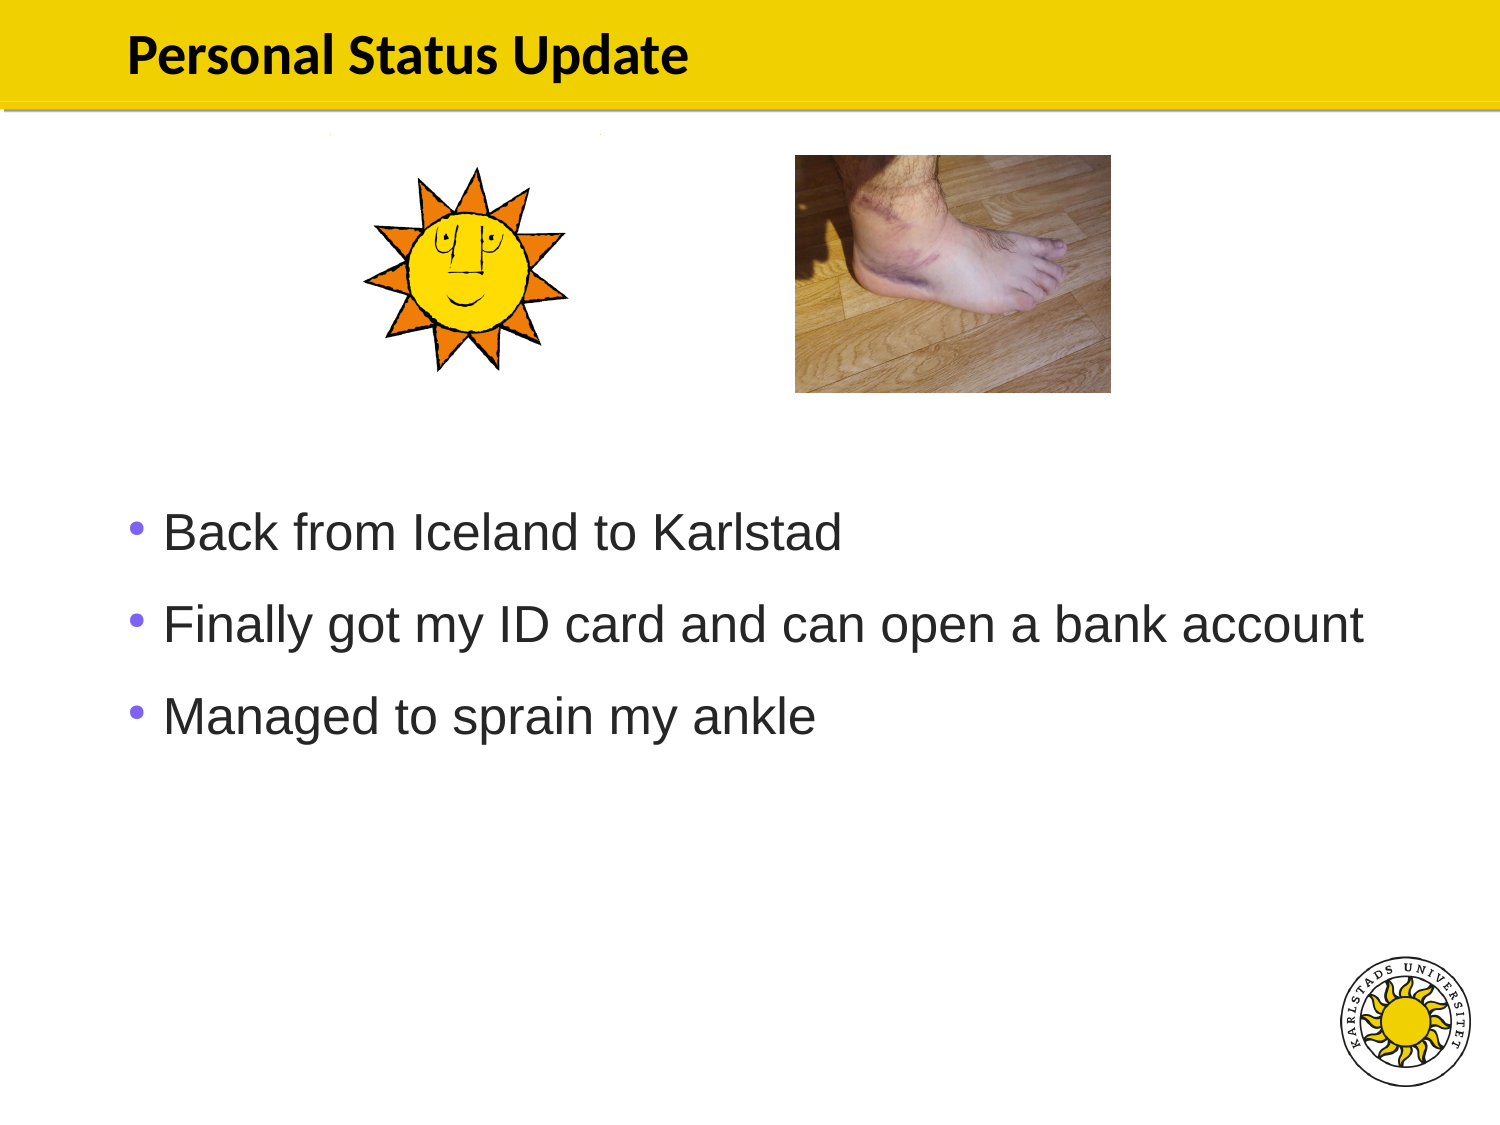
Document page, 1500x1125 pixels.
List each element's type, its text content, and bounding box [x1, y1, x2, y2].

title Personal Status Update [112, 0, 1388, 102]
picture [1340, 948, 1471, 1095]
list Back from Iceland to Karlstad Finally got my ID card and can open a bank account Managed to sprain my ankle [112, 107, 1441, 911]
picture [795, 155, 1111, 393]
picture [330, 134, 601, 405]
